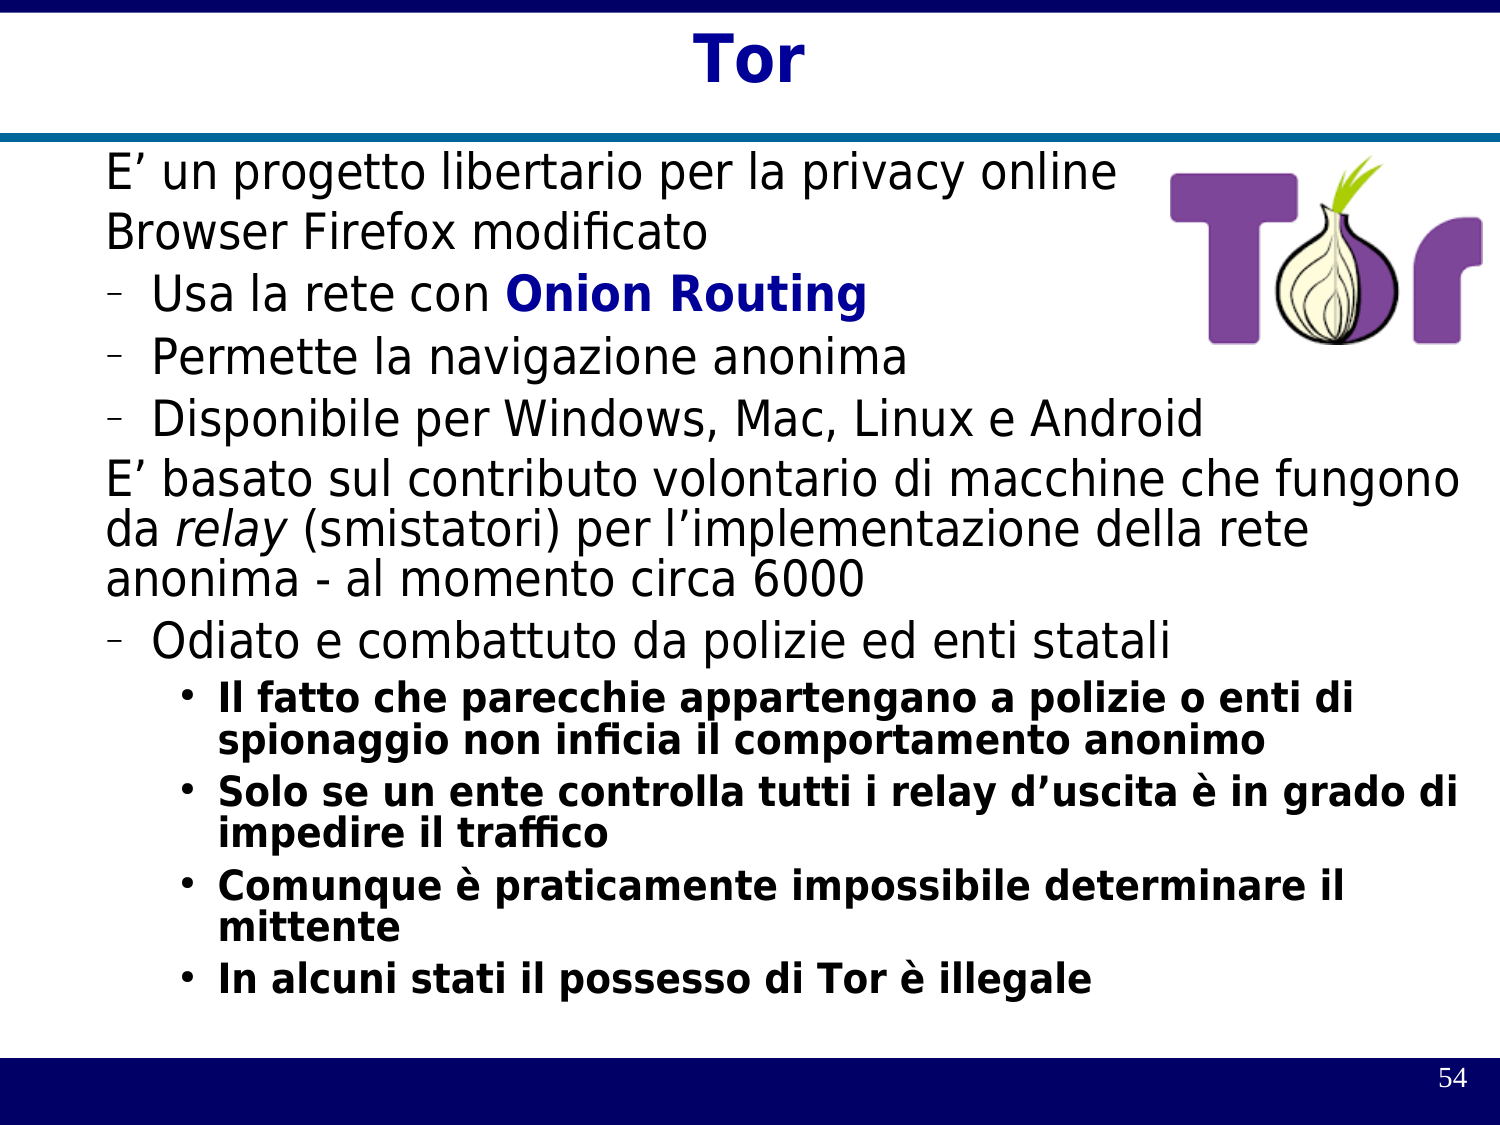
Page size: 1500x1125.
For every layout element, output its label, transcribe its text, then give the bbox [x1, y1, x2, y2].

list E’ un progetto libertario per la privacy online Browser Firefox modificato Usa la rete con Onion Routing Permette la navigazione anonima Disponibile per Windows, Mac, Linux e Android E’ basato sul contributo volontario di macchine che fungono da relay (smistatori) per l’implementazione della rete anonima - al momento circa 6000 Odiato e combattuto da polizie ed enti statali Il fatto che parecchie appartengano a polizie o enti di spionaggio non inficia il comportamento anonimo Solo se un ente controlla tutti i relay d’uscita è in grado di impedire il traffico Comunque è praticamente impossibile determinare il mittente In alcuni stati il possesso di Tor è illegale [30, 149, 1471, 1023]
picture [1170, 155, 1483, 346]
title Tor [30, 0, 1471, 126]
